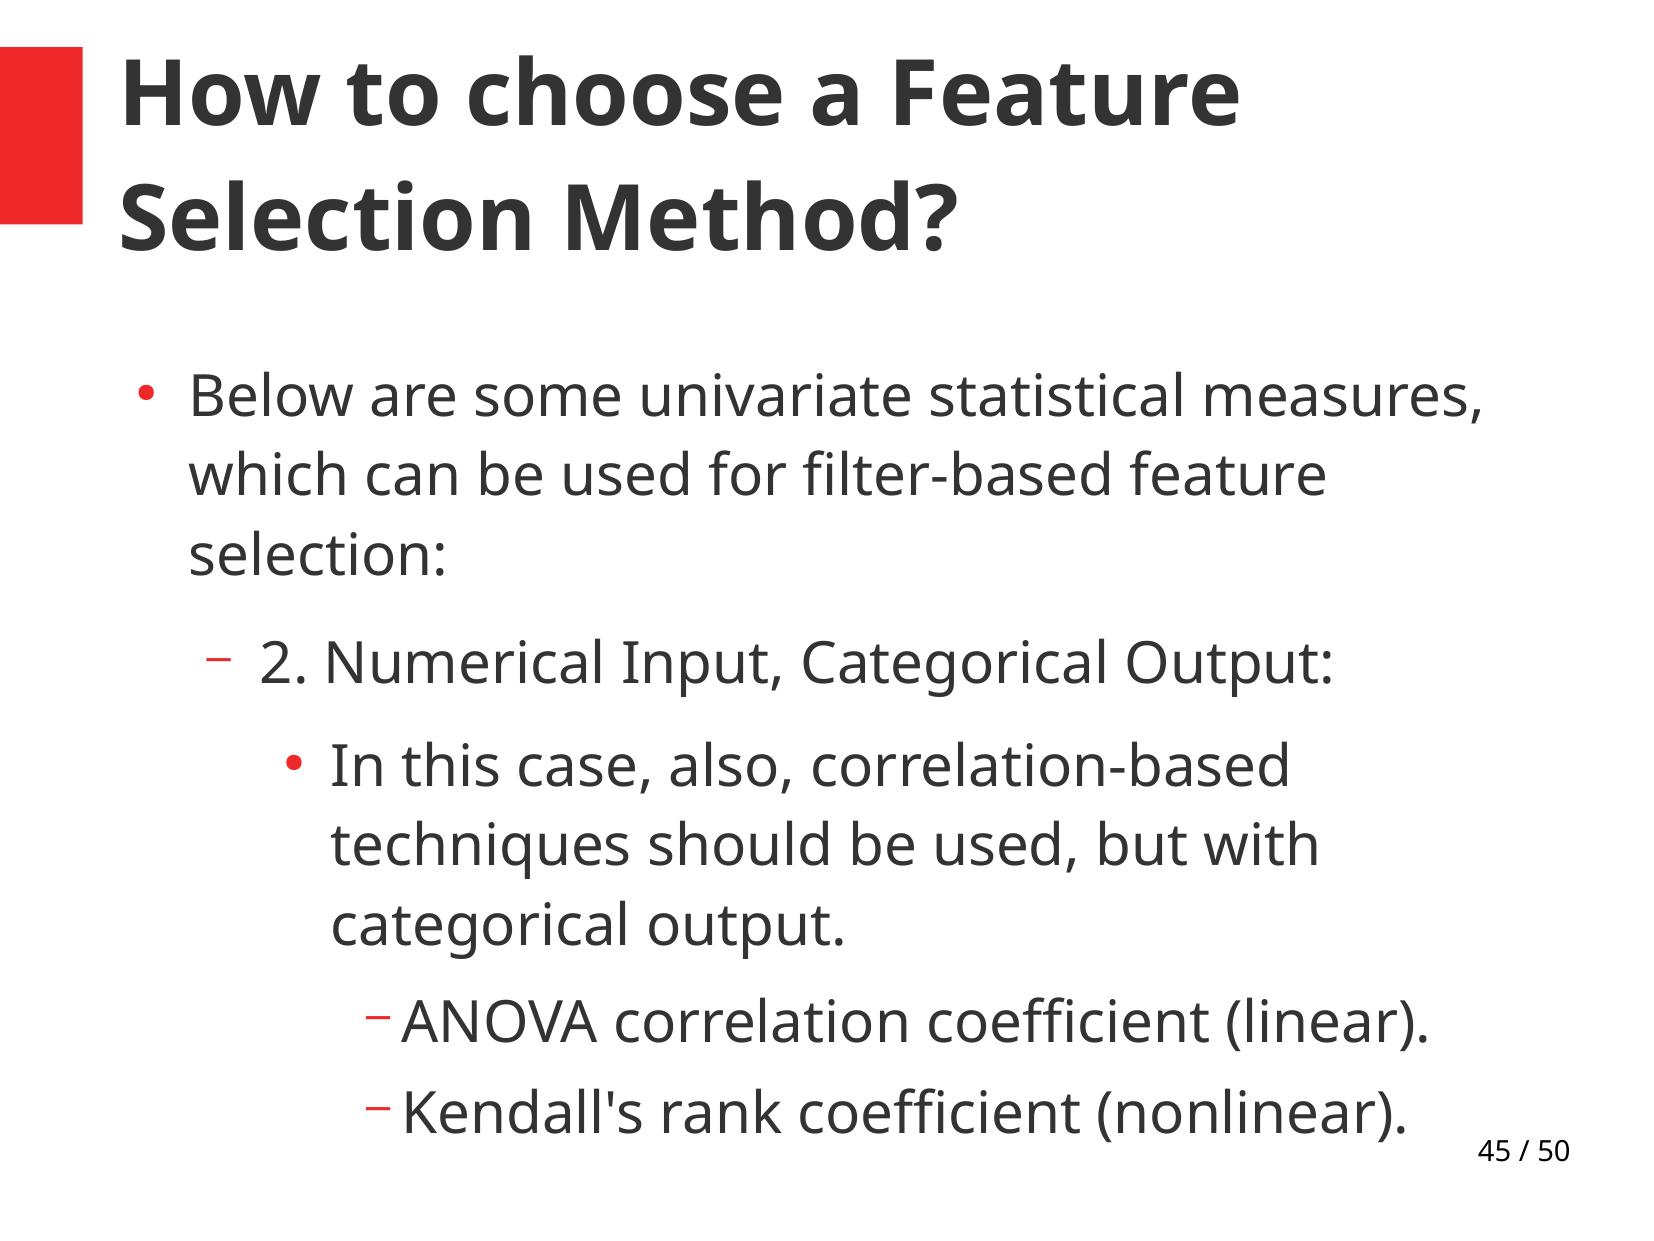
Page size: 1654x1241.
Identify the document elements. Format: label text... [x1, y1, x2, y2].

list Below are some univariate statistical measures, which can be used for filter-based feature selection: 2. Numerical Input, Categorical Output: In this case, also, correlation-based techniques should be used, but with categorical output. ANOVA correlation coefficient (linear). Kendall's rank coefficient (nonlinear). [118, 354, 1536, 1074]
title How to choose a Feature Selection Method? [118, 28, 1571, 278]
